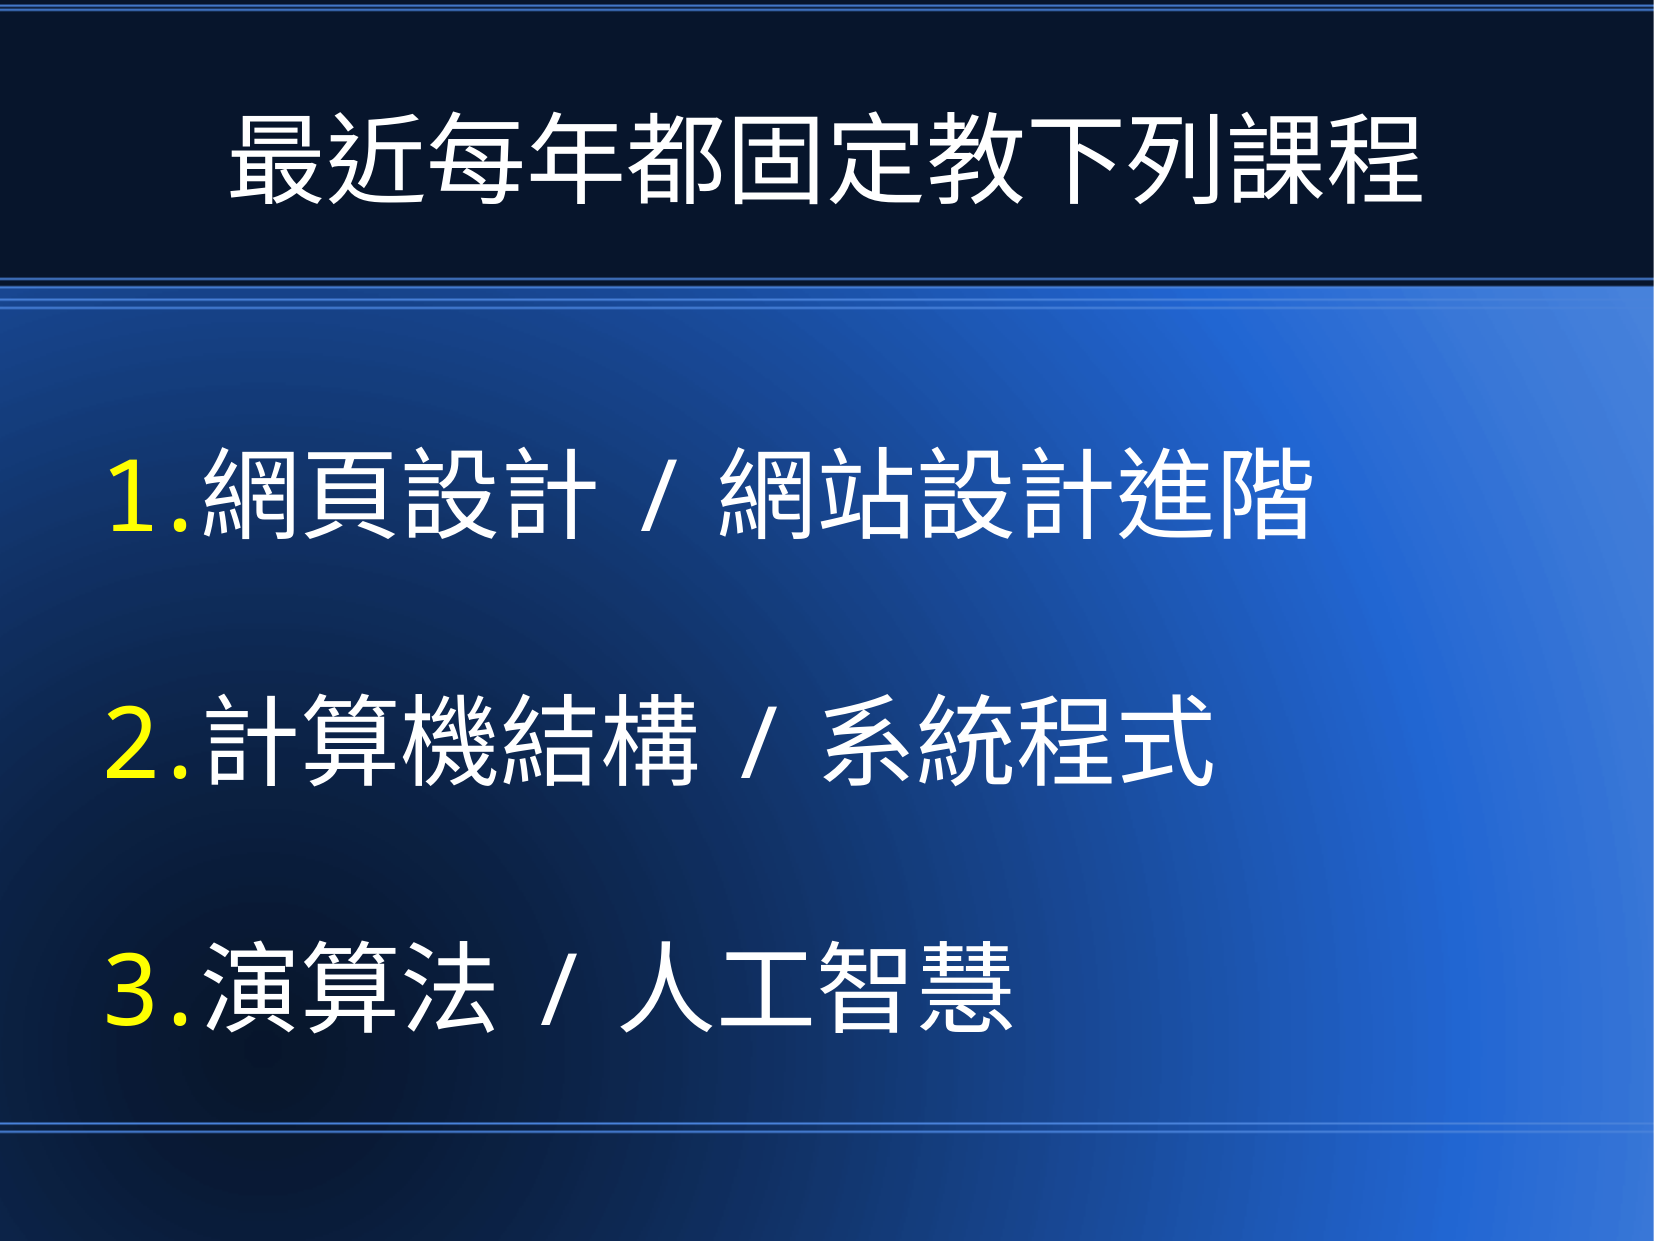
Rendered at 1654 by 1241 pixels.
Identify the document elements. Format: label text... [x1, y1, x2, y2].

list 網頁設計/網站設計進階 計算機結構/系統程式 演算法/人工智慧 [82, 342, 1571, 1241]
title 最近每年都固定教下列課程 [82, 49, 1571, 257]
picture [0, 0, 1654, 1241]
